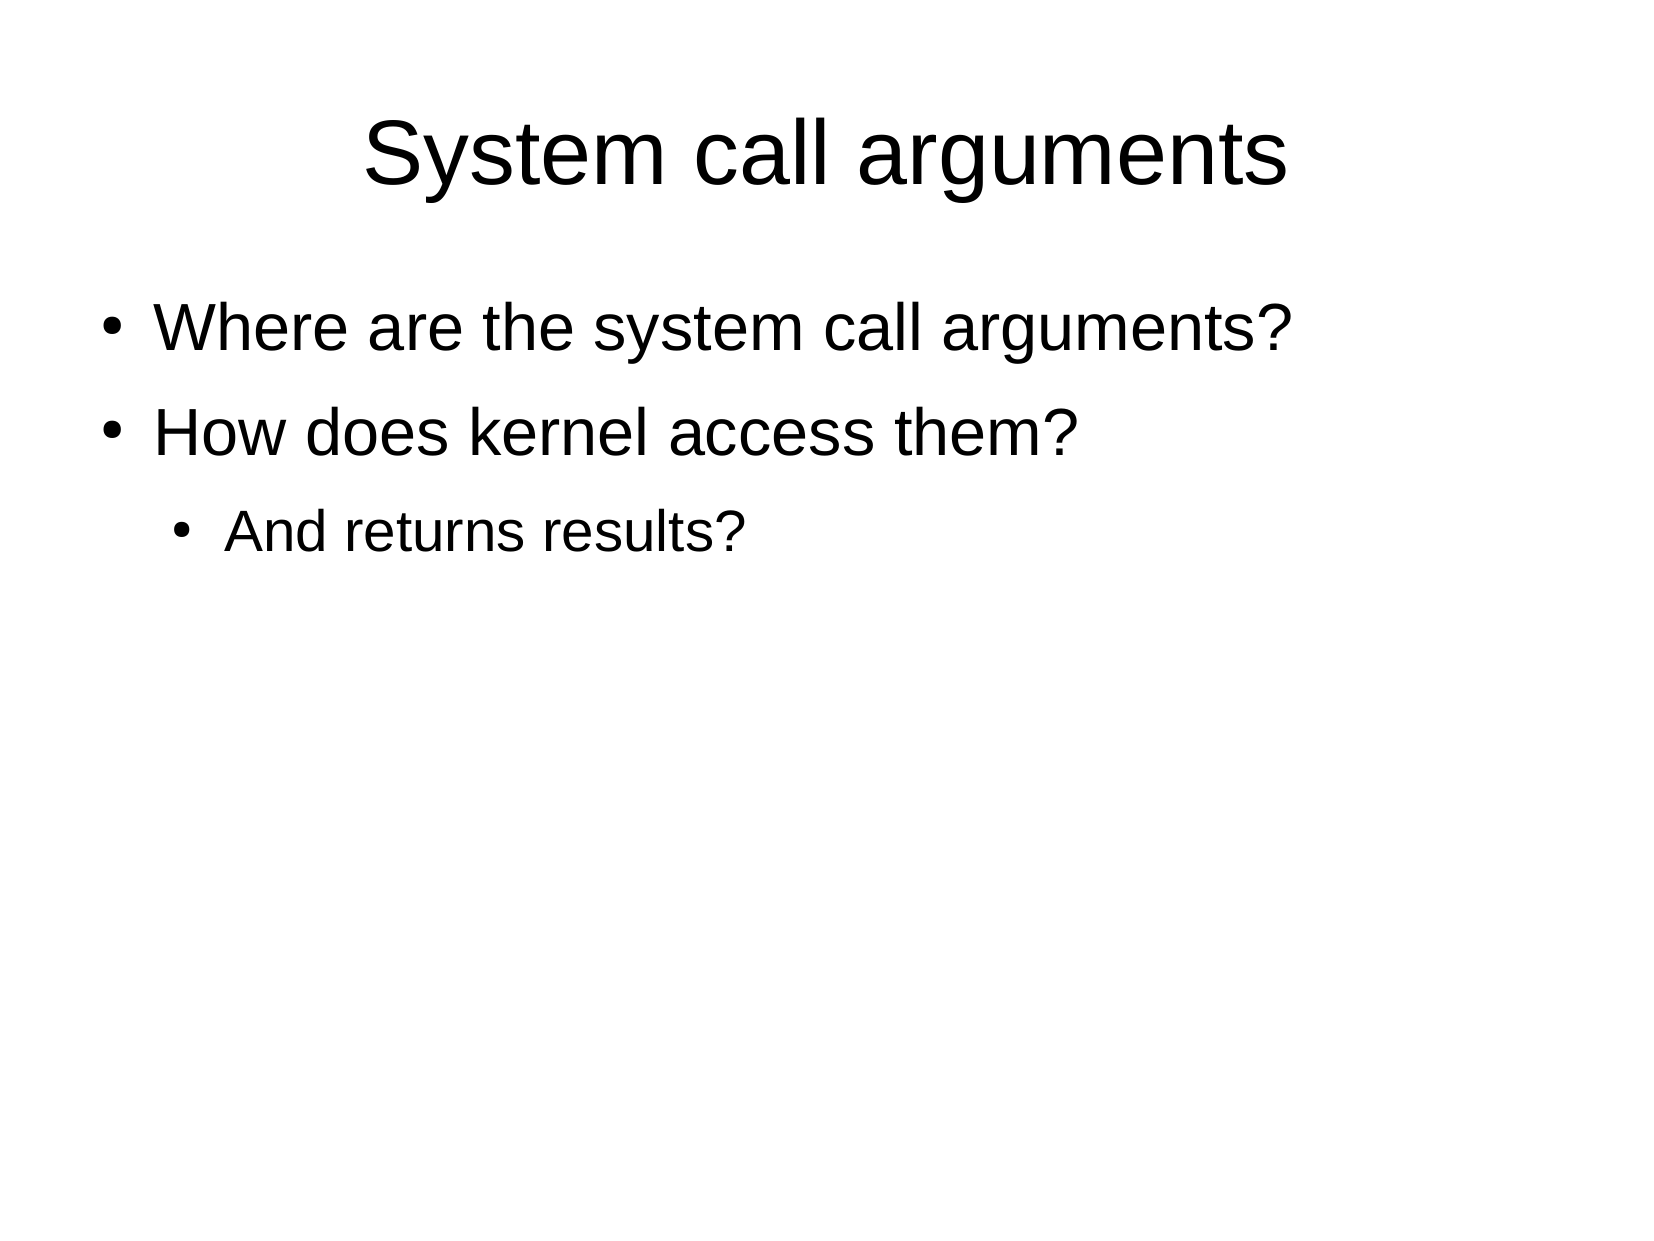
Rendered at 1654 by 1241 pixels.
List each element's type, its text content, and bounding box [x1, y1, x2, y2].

title System call arguments [82, 49, 1571, 257]
list Where are the system call arguments? How does kernel access them? And returns results? [82, 290, 1571, 1010]
